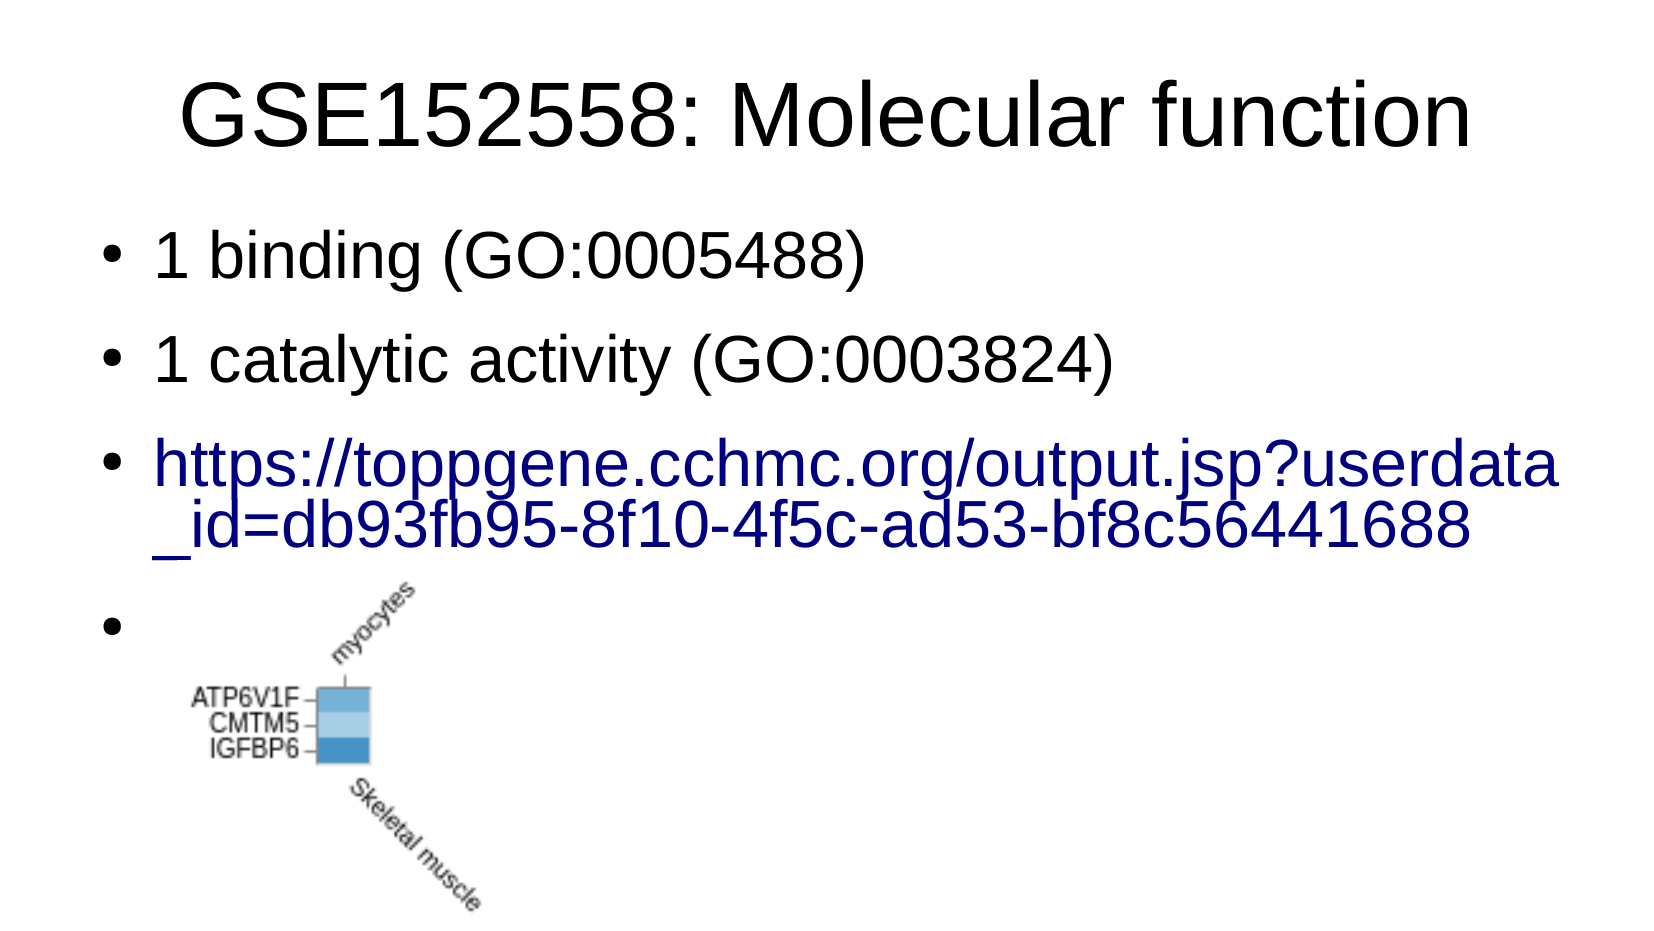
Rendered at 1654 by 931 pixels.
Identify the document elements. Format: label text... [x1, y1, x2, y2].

picture [177, 560, 502, 931]
list 1 binding (GO:0005488) 1 catalytic activity (GO:0003824) https://toppgene.cchmc.org/output.jsp?userdata_id=db93fb95-8f10-4f5c-ad53-bf8c56441688 [82, 217, 1571, 758]
title GSE152558: Molecular function [82, 37, 1571, 193]
